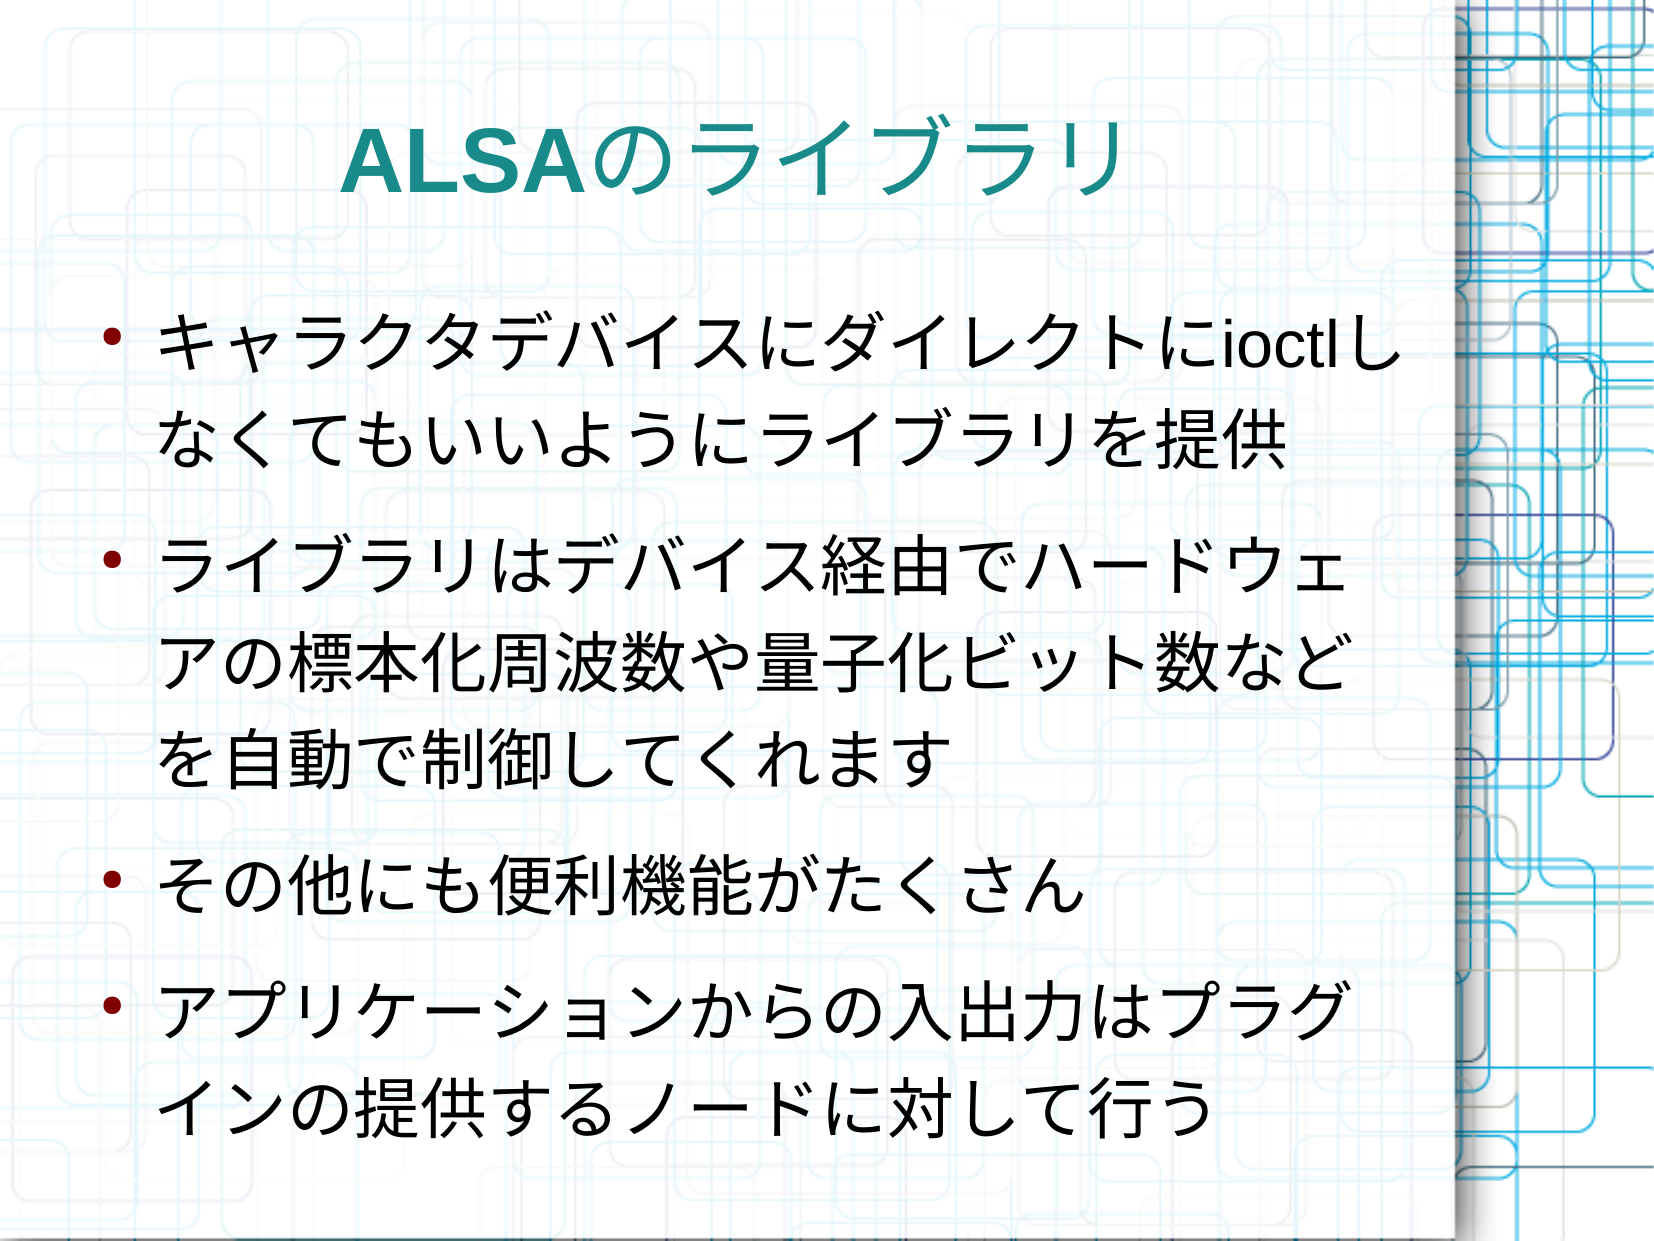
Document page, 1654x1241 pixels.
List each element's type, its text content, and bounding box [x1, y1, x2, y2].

title ALSAのライブラリ [59, 49, 1418, 257]
picture [0, 0, 1654, 1241]
list キャラクタデバイスにダイレクトにioctlしなくてもいいようにライブラリを提供 ライブラリはデバイス経由でハードウェアの標本化周波数や量子化ビット数などを自動で制御してくれます その他にも便利機能がたくさん アプリケーションからの入出力はプラグインの提供するノードに対して行う [82, 290, 1418, 1010]
